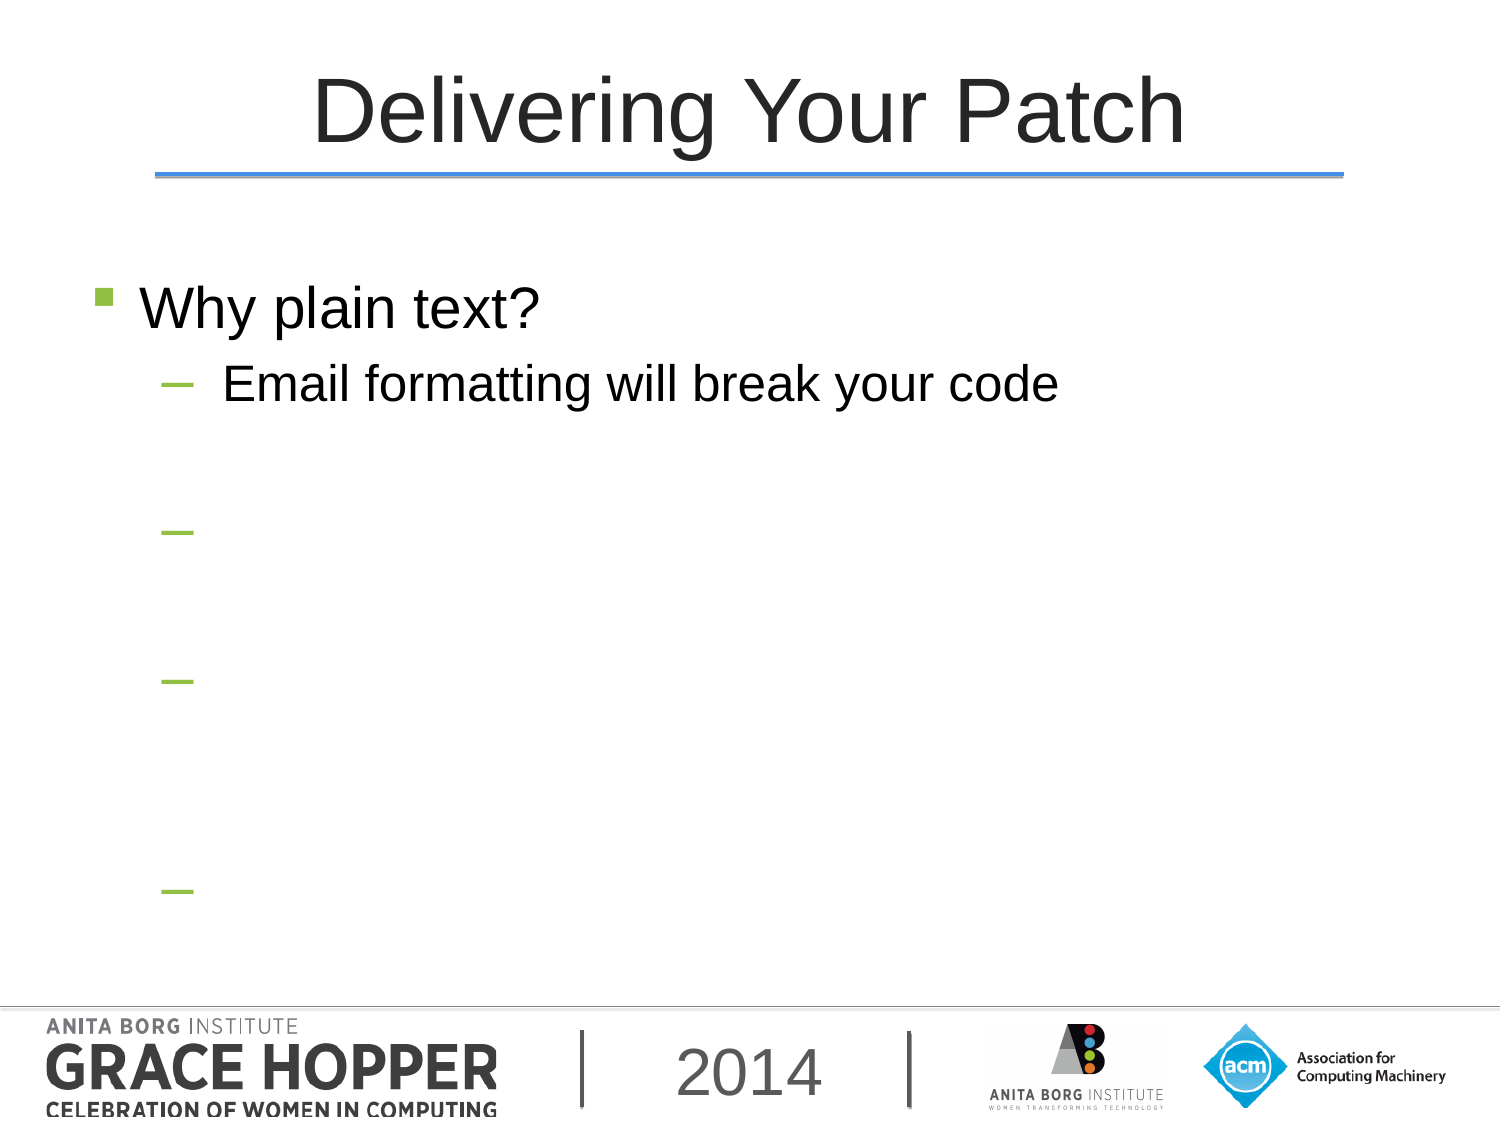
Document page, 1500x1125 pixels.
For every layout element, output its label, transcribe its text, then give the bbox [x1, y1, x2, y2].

title Delivering Your Patch [75, 19, 1425, 191]
list Why plain text? Email formatting will break your code Team members will apply your patch as is Commit message will become subject line and content Use a specific mail client such as mutt (no gmail!) [75, 262, 1425, 1005]
picture [989, 1024, 1163, 1110]
